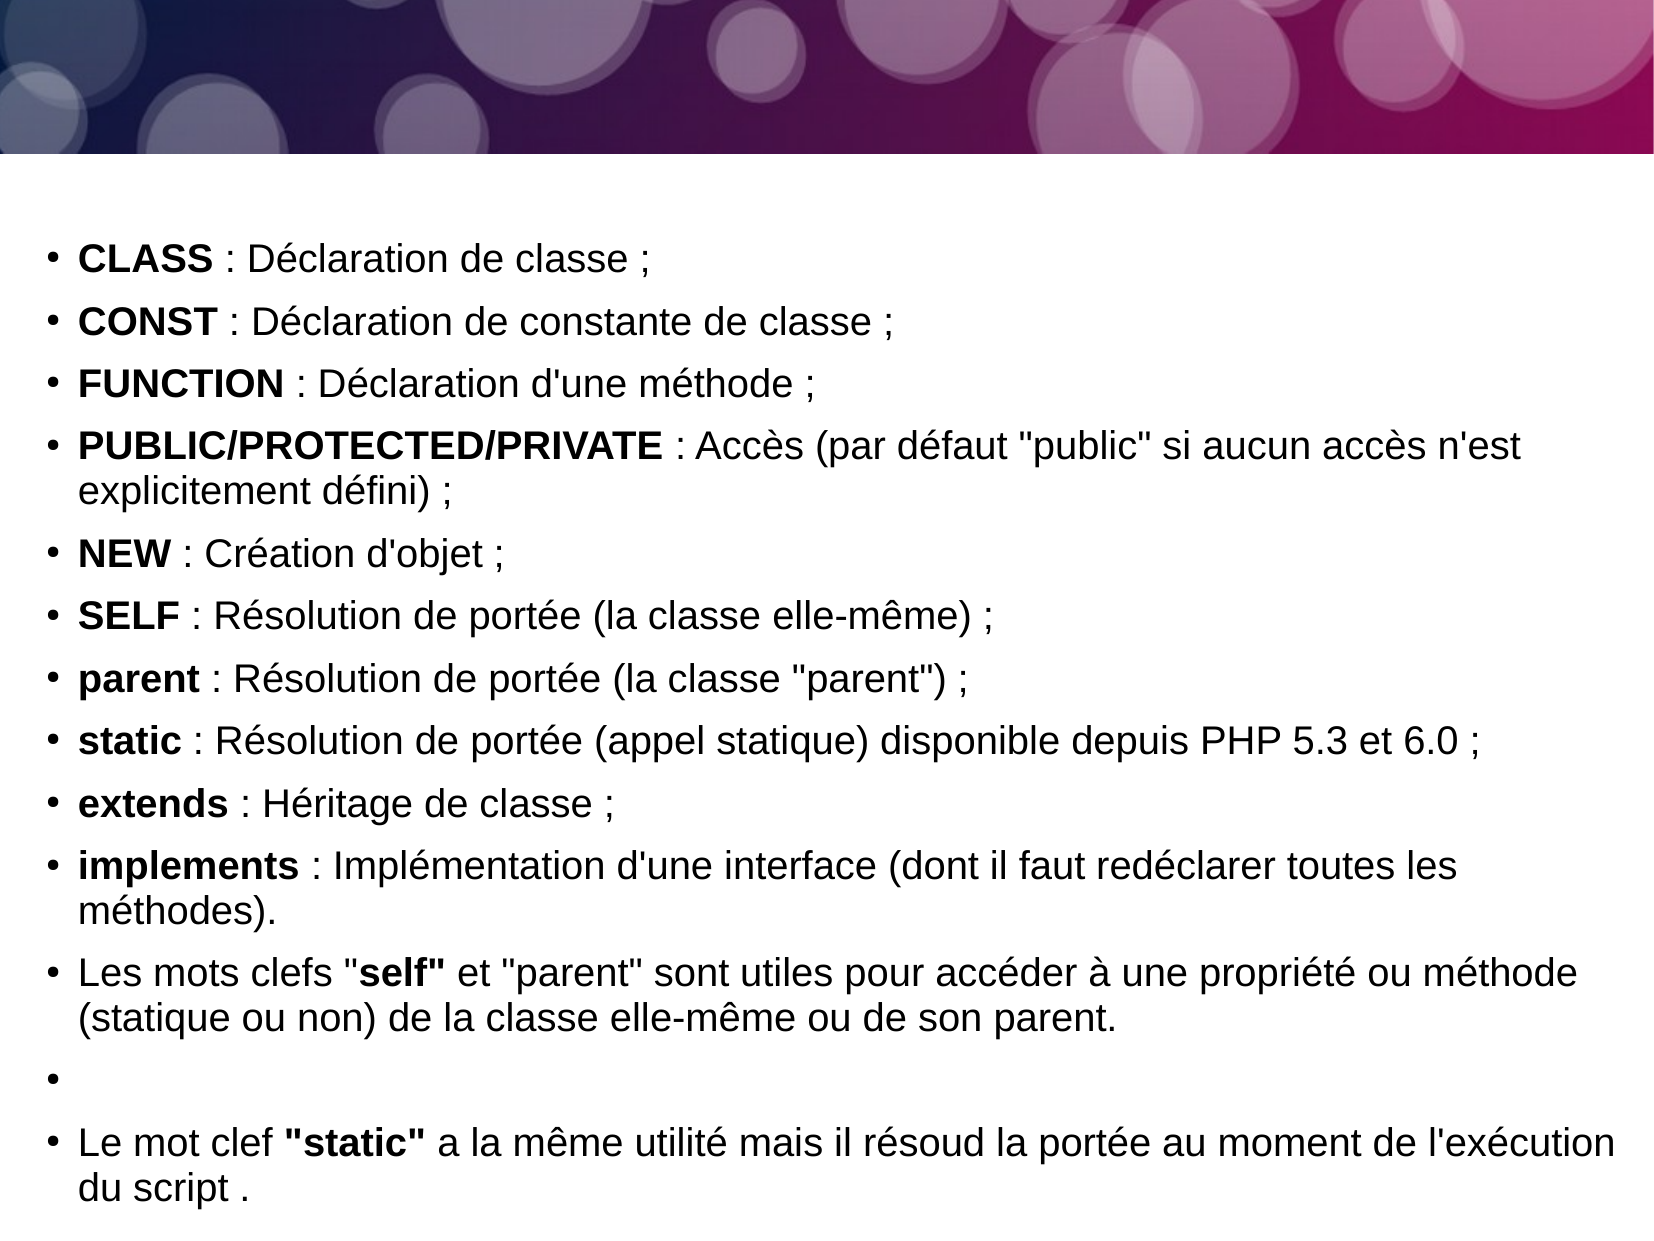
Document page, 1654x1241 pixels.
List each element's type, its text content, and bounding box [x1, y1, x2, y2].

picture [0, 0, 1654, 154]
list CLASS : Déclaration de classe ; CONST : Déclaration de constante de classe ; FUNCTION : Déclaration d'une méthode ; PUBLIC/PROTECTED/PRIVATE : Accès (par défaut "public" si aucun accès n'est explicitement défini) ; NEW : Création d'objet ; SELF : Résolution de portée (la classe elle-même) ; parent : Résolution de portée (la classe "parent") ; static : Résolution de portée (appel statique) disponible depuis PHP 5.3 et 6.0 ; extends : Héritage de classe ; implements : Implémentation d'une interface (dont il faut redéclarer toutes les méthodes). Les mots clefs "self" et "parent" sont utiles pour accéder à une propriété ou méthode (statique ou non) de la classe elle-même ou de son parent. Le mot clef "static" a la même utilité mais il résoud la portée au moment de l'exécution du script . [35, 236, 1619, 1217]
